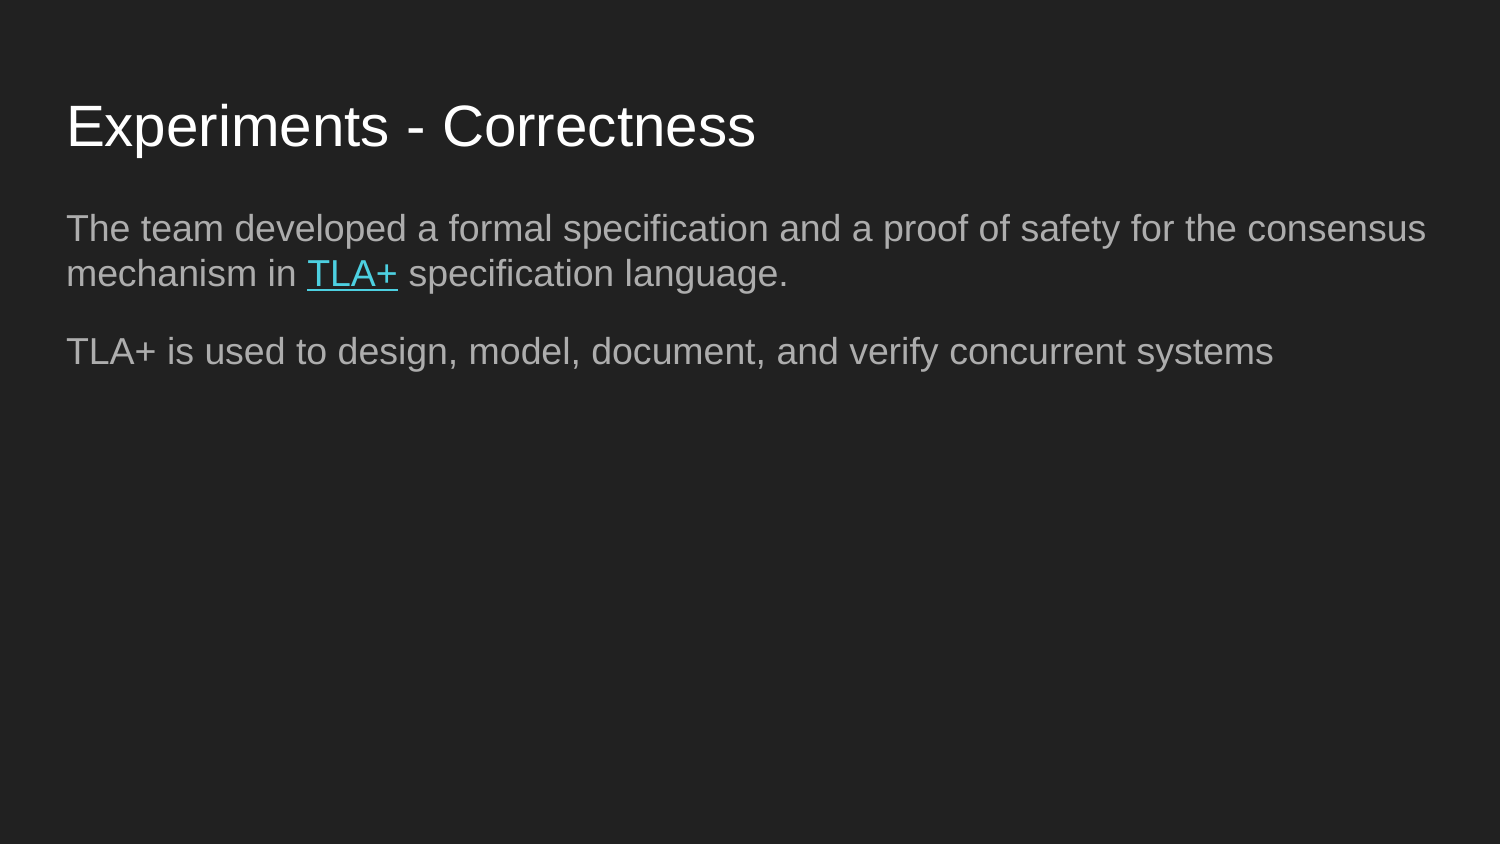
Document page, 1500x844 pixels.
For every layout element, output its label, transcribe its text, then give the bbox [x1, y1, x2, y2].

title Experiments - Correctness [51, 72, 1449, 167]
list The team developed a formal specification and a proof of safety for the consensus mechanism in TLA+ specification language. TLA+ is used to design, model, document, and verify concurrent systems [51, 189, 1449, 750]
